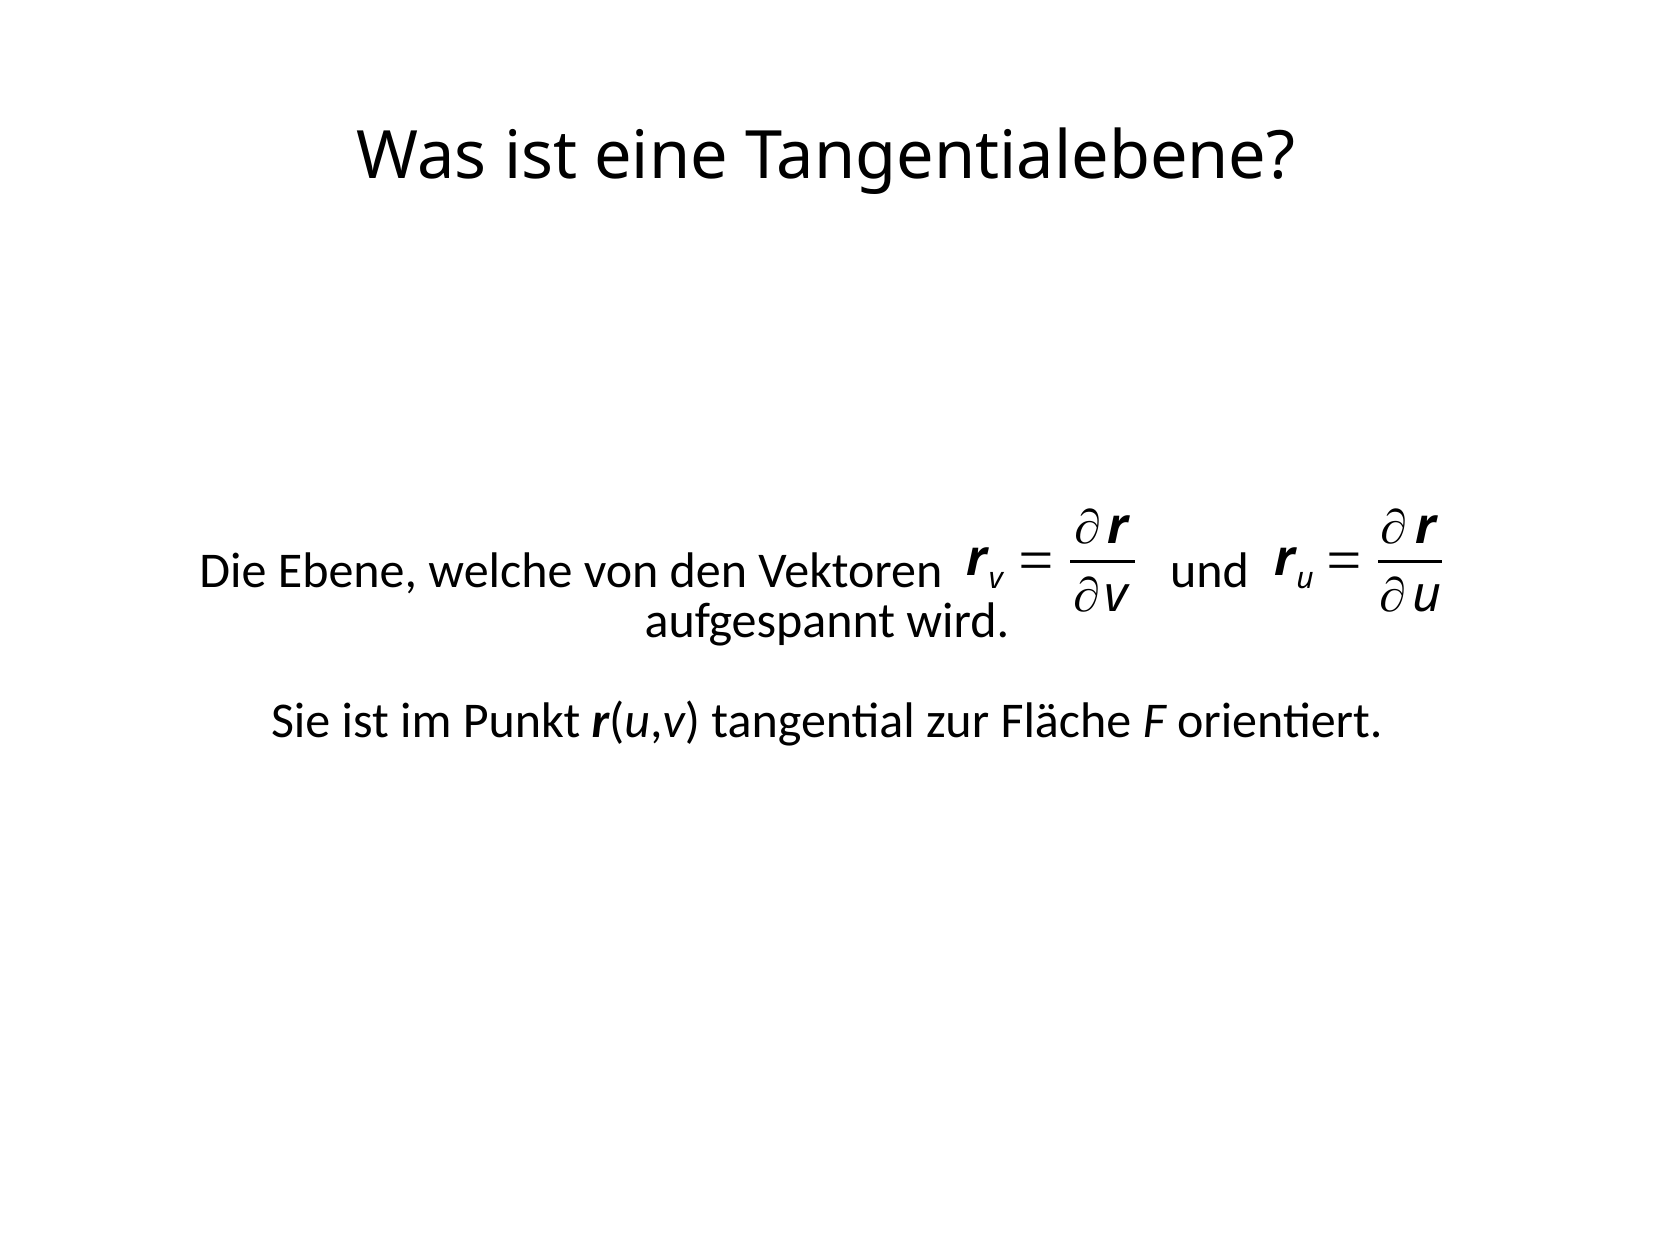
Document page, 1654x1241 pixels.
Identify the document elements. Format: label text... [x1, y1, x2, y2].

chart [959, 496, 1144, 626]
chart [1266, 496, 1450, 626]
title Was ist eine Tangentialebene? [82, 49, 1571, 257]
subtitle Die Ebene, welche von den Vektoren und aufgespannt wird. Sie ist im Punkt r(u,v) tangential zur Fläche F orientiert. [82, 290, 1571, 1010]
